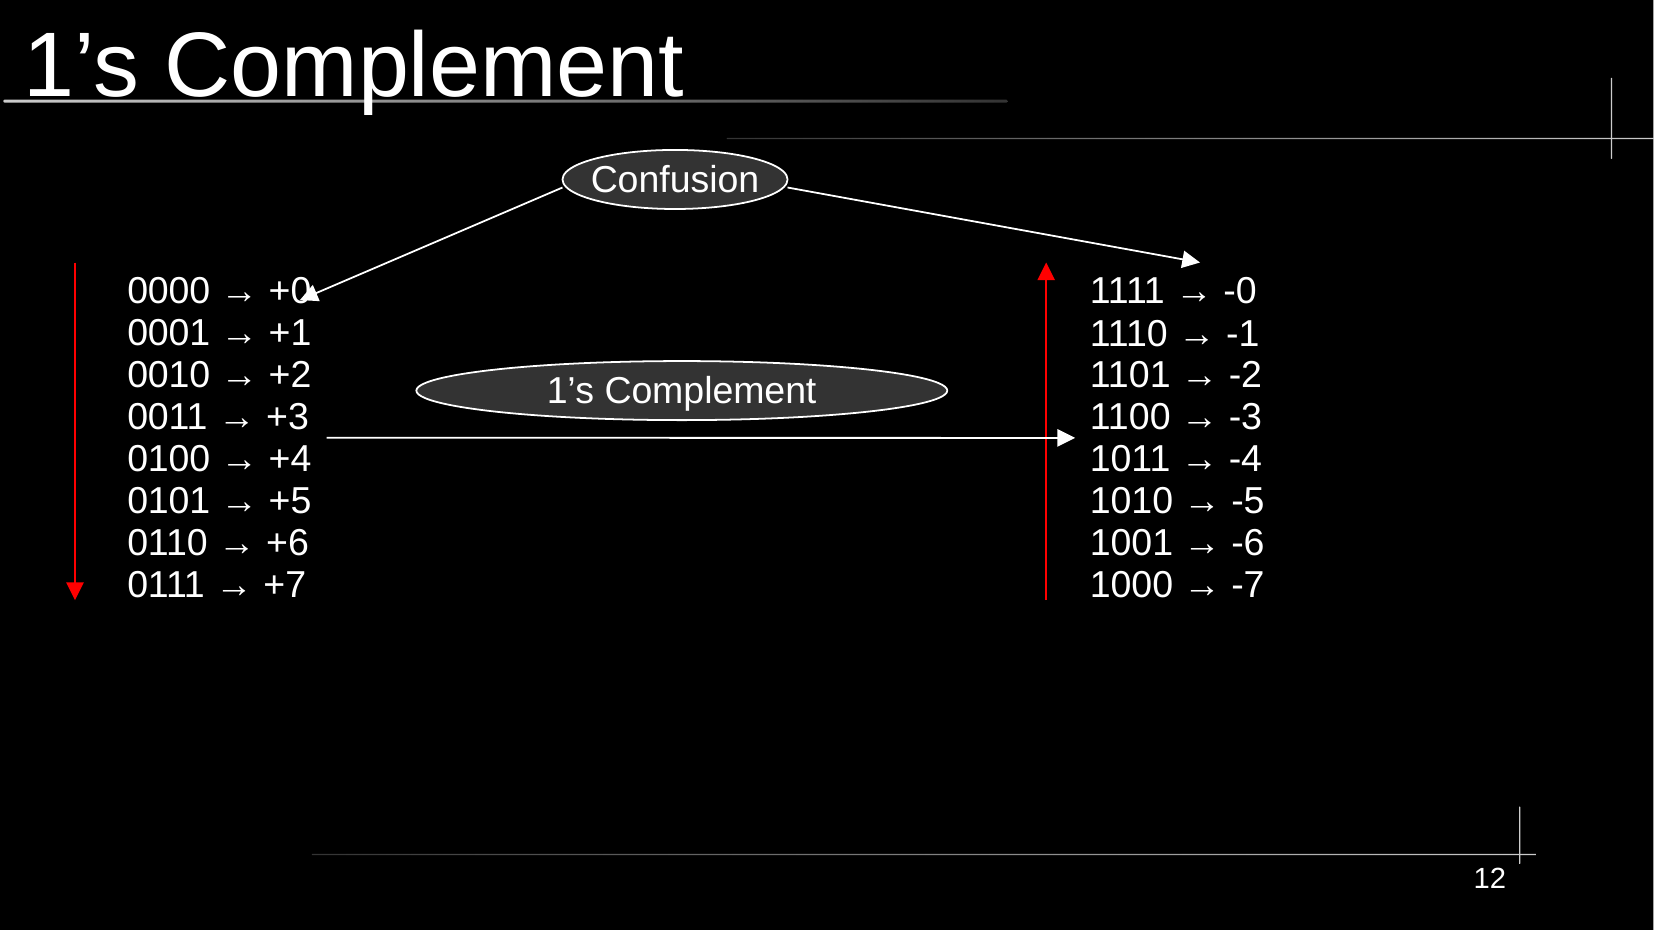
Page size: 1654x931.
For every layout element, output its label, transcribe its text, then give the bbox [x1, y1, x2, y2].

text_box Confusion [562, 149, 788, 209]
text_box 1’s Complement [416, 361, 948, 421]
title 1’s Complement [23, 11, 1589, 119]
text_box 1111 → -0 1110 → -1 1101 → -2 1100 → -3 1011 → -4 1010 → -5 1001 → -6 1000 → -7 [1075, 262, 1280, 614]
text_box 0000 → +0 0001 → +1 0010 → +2 0011 → +3 0100 → +4 0101 → +5 0110 → +6 0111 → +7 [112, 262, 327, 614]
